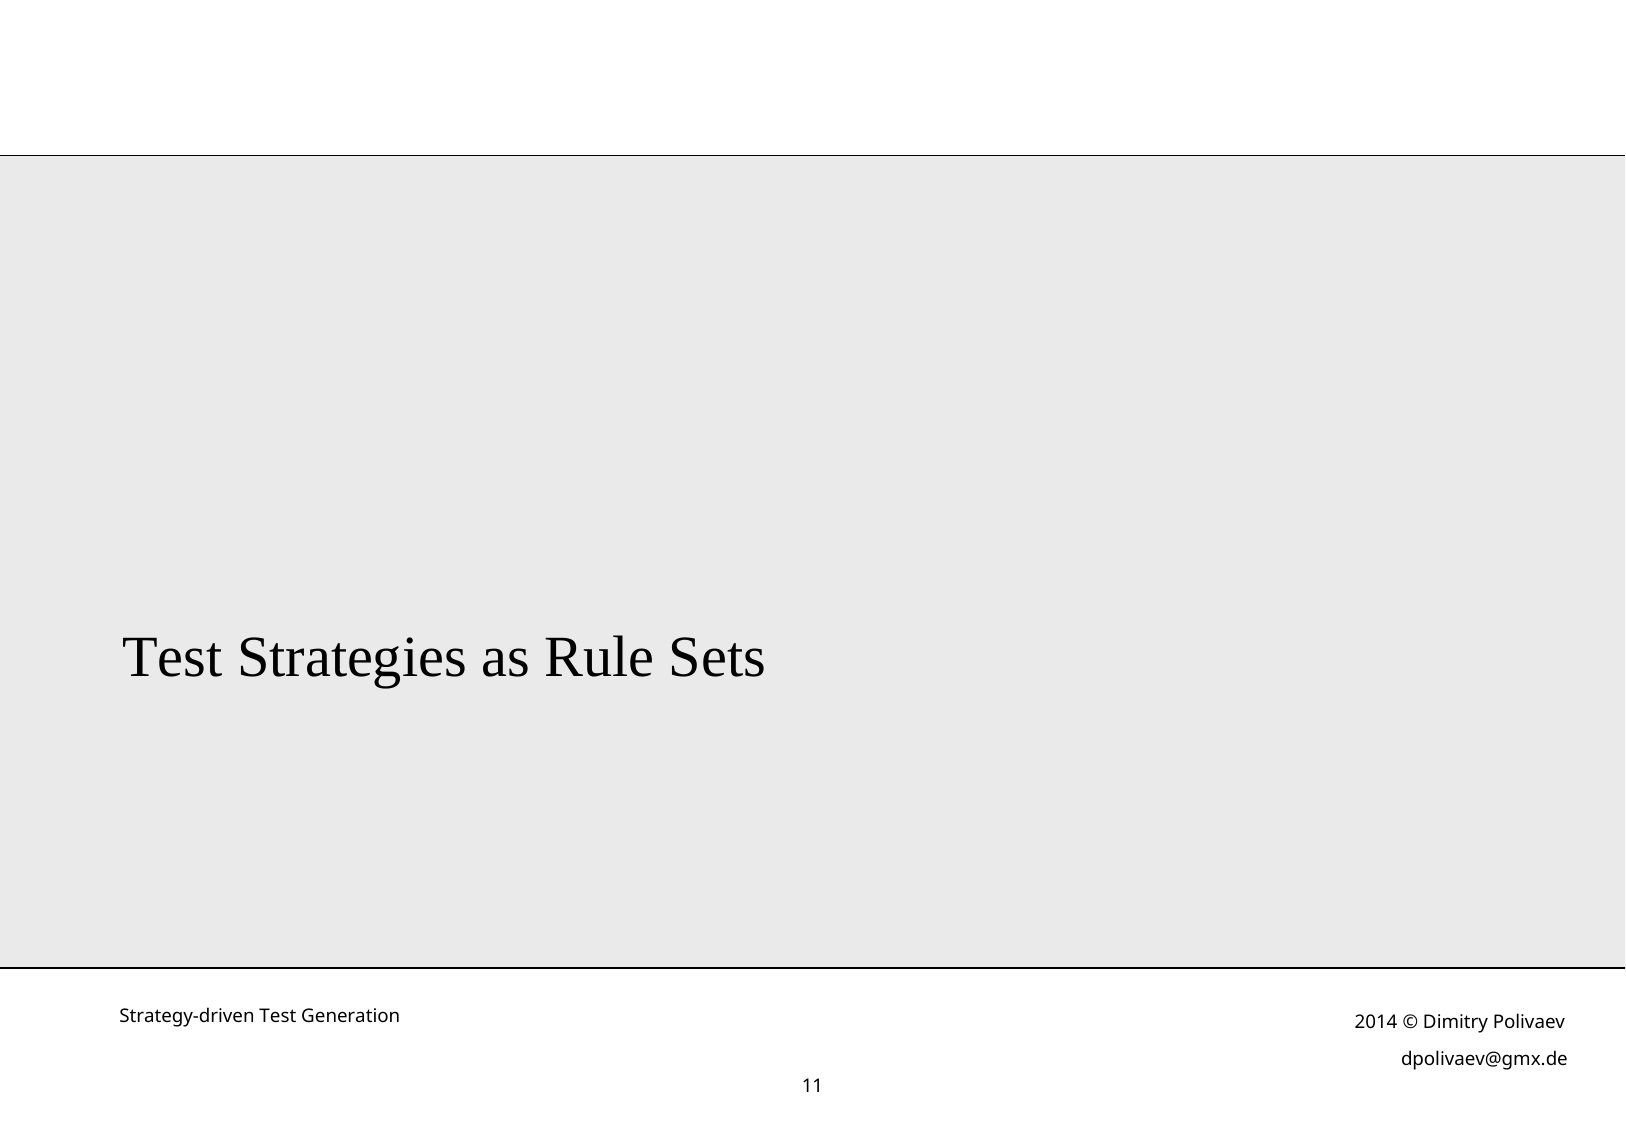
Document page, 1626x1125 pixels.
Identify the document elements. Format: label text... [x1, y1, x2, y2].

title Test Strategies as Rule Sets [122, 613, 1501, 688]
